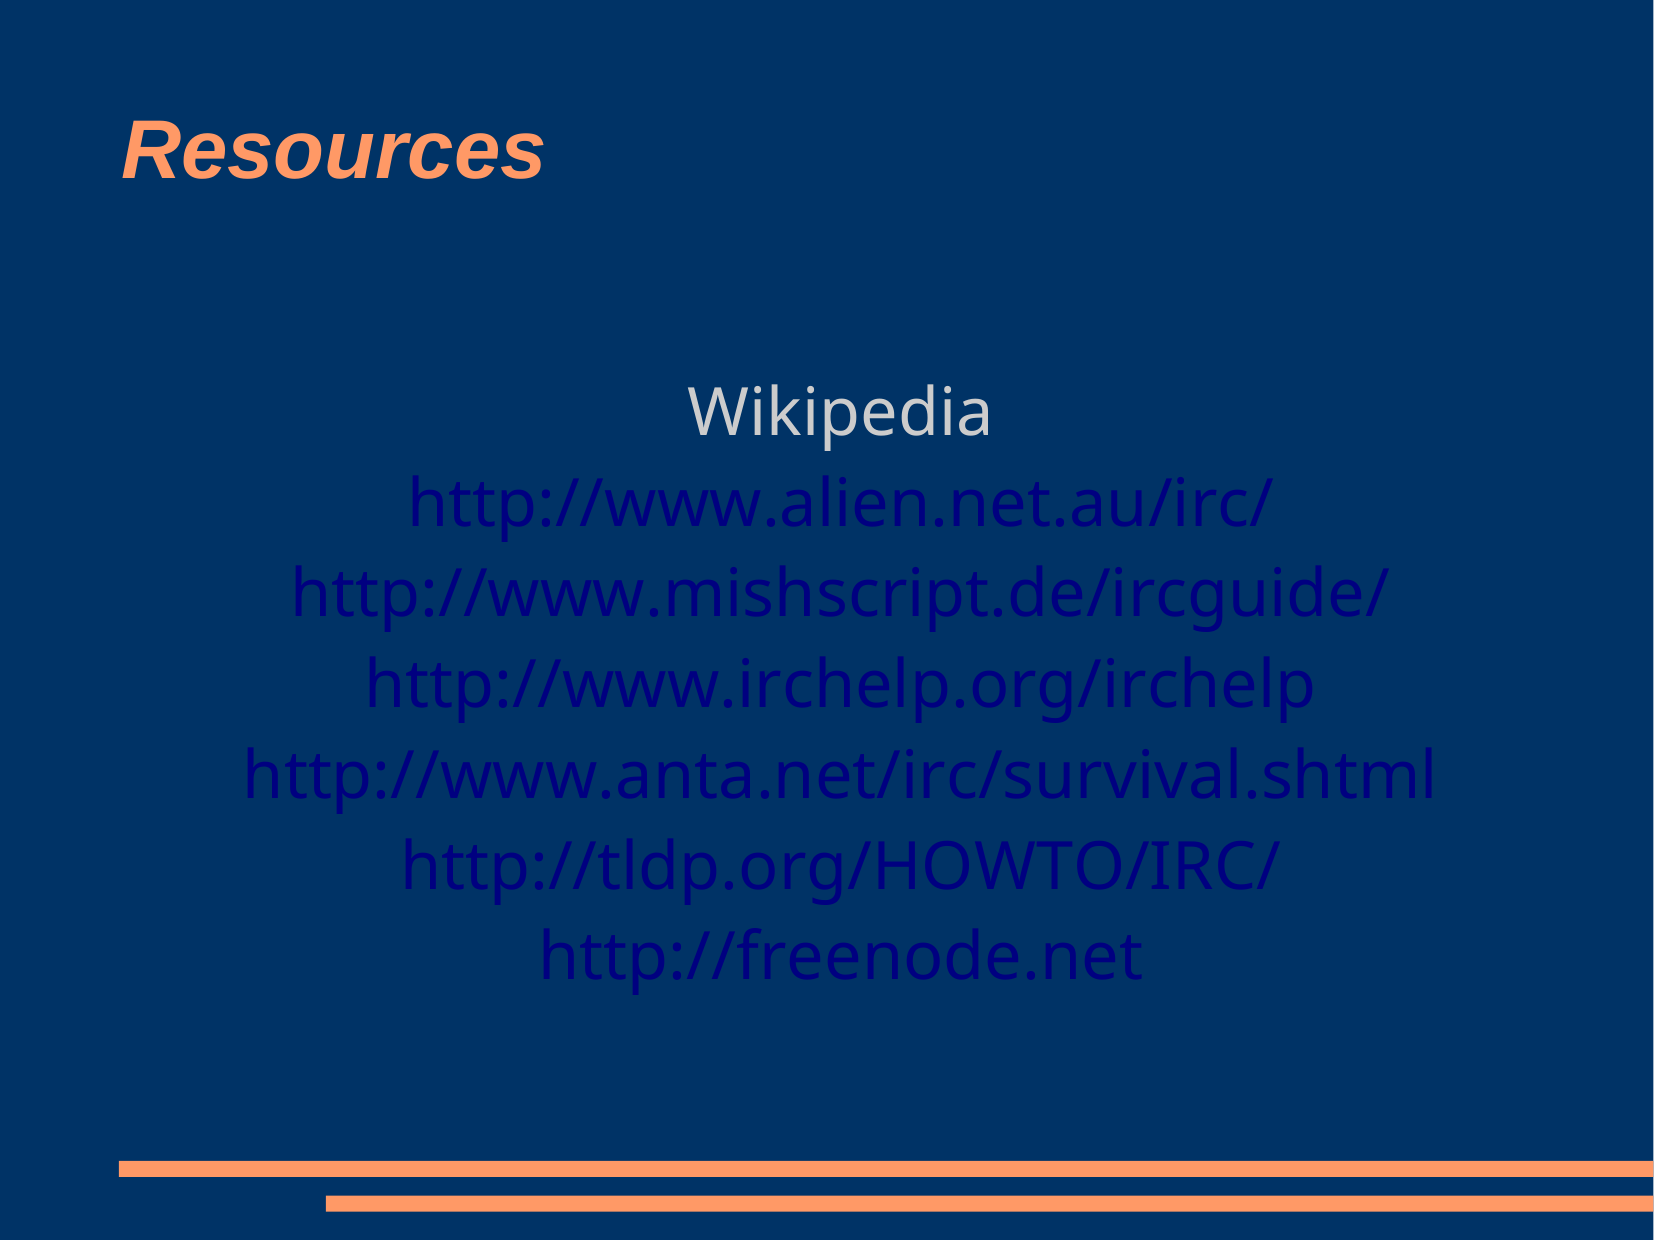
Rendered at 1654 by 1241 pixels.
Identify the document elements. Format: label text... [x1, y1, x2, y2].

title Resources [121, 46, 1534, 254]
subtitle Wikipedia http://www.alien.net.au/irc/ http://www.mishscript.de/ircguide/ http://www.irchelp.org/irchelp http://www.anta.net/irc/survival.shtml http://tldp.org/HOWTO/IRC/ http://freenode.net [121, 322, 1561, 1133]
